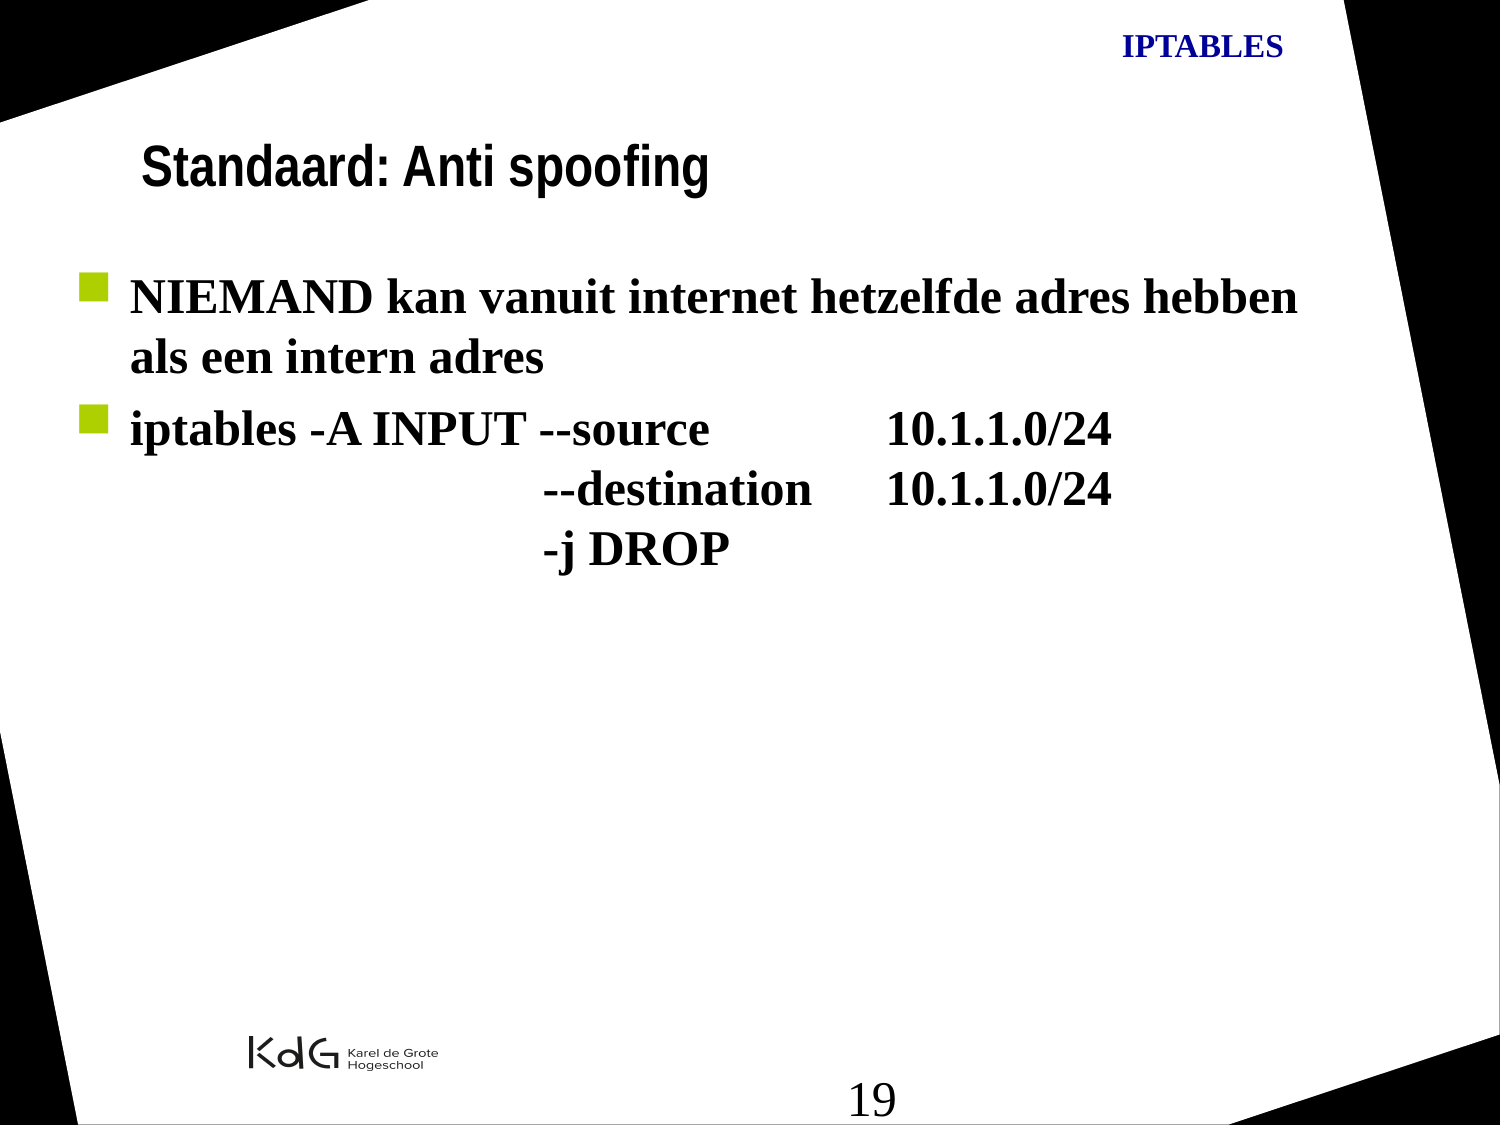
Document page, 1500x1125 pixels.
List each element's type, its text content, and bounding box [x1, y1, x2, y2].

text_box NIEMAND kan vanuit internet hetzelfde adres hebben als een intern adres iptables -A INPUT --source 10.1.1.0/24 --destination 10.1.1.0/24 -j DROP [75, 263, 1425, 1006]
picture [249, 1036, 438, 1071]
text_box Standaard: Anti spoofing [141, 72, 1447, 253]
